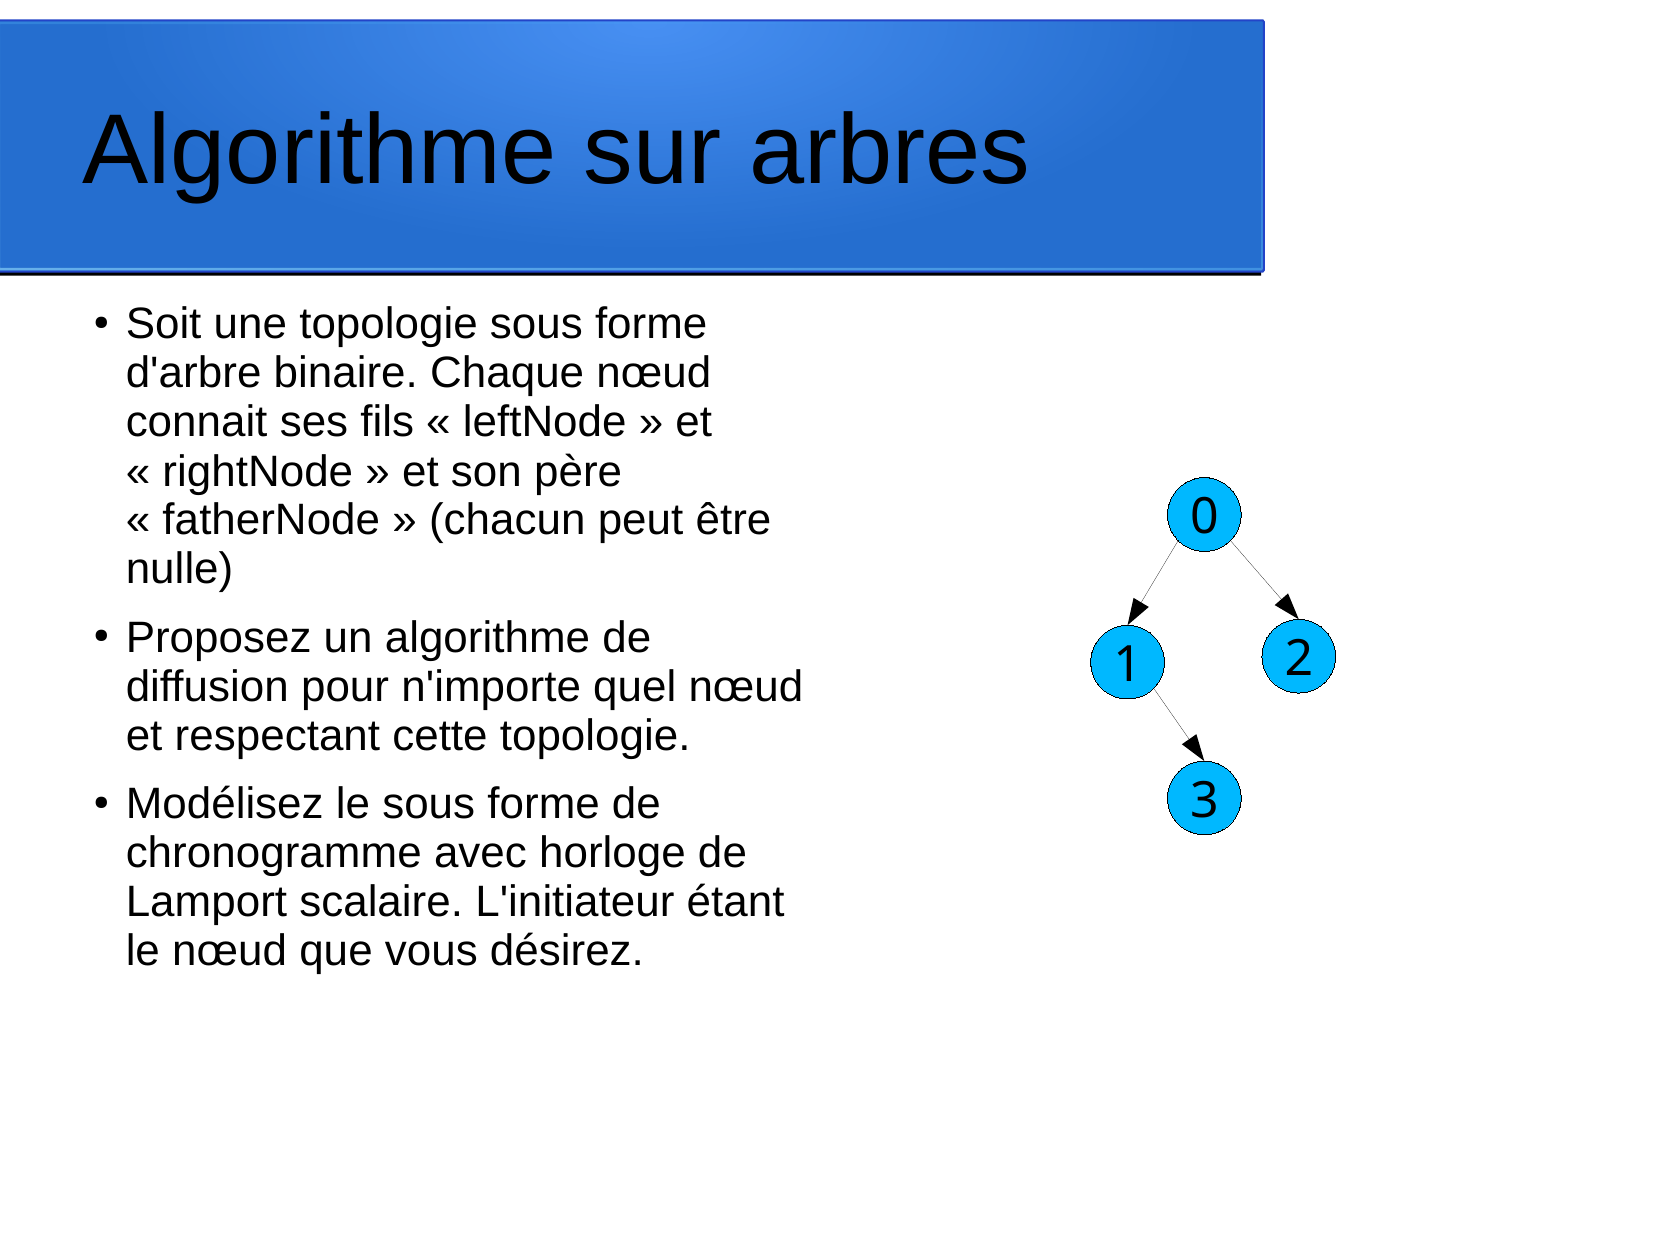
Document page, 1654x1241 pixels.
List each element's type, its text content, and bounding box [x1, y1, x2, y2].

text_box 2 [1261, 619, 1336, 694]
text_box 3 [1167, 761, 1242, 835]
list Soit une topologie sous forme d'arbre binaire. Chaque nœud connait ses fils « leftNode » et « rightNode » et son père « fatherNode » (chacun peut être nulle) Proposez un algorithme de diffusion pour n'importe quel nœud et respectant cette topologie. Modélisez le sous forme de chronogramme avec horloge de Lamport scalaire. L'initiateur étant le nœud que vous désirez. [82, 299, 809, 1019]
text_box 0 [1167, 477, 1242, 552]
title Algorithme sur arbres [82, 47, 1235, 252]
text_box 1 [1090, 625, 1165, 699]
